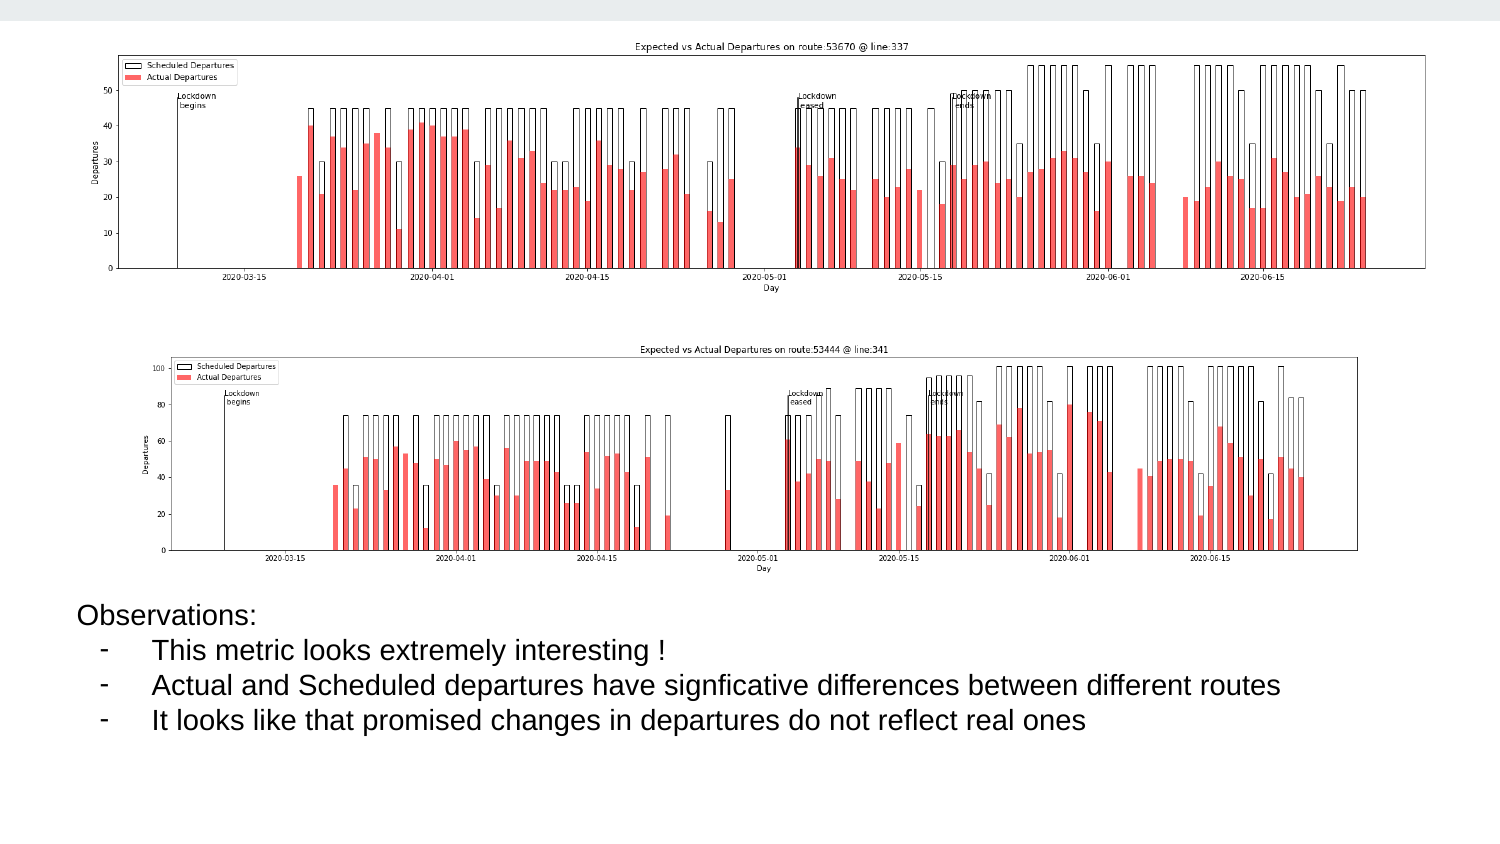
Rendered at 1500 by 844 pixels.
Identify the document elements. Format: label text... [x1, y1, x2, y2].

picture [0, 326, 1500, 582]
picture [0, 21, 1500, 303]
text_box Observations: This metric looks extremely interesting ! Actual and Scheduled departures have signficative differences between different routes It looks like that promised changes in departures do not reflect real ones [61, 581, 1428, 752]
